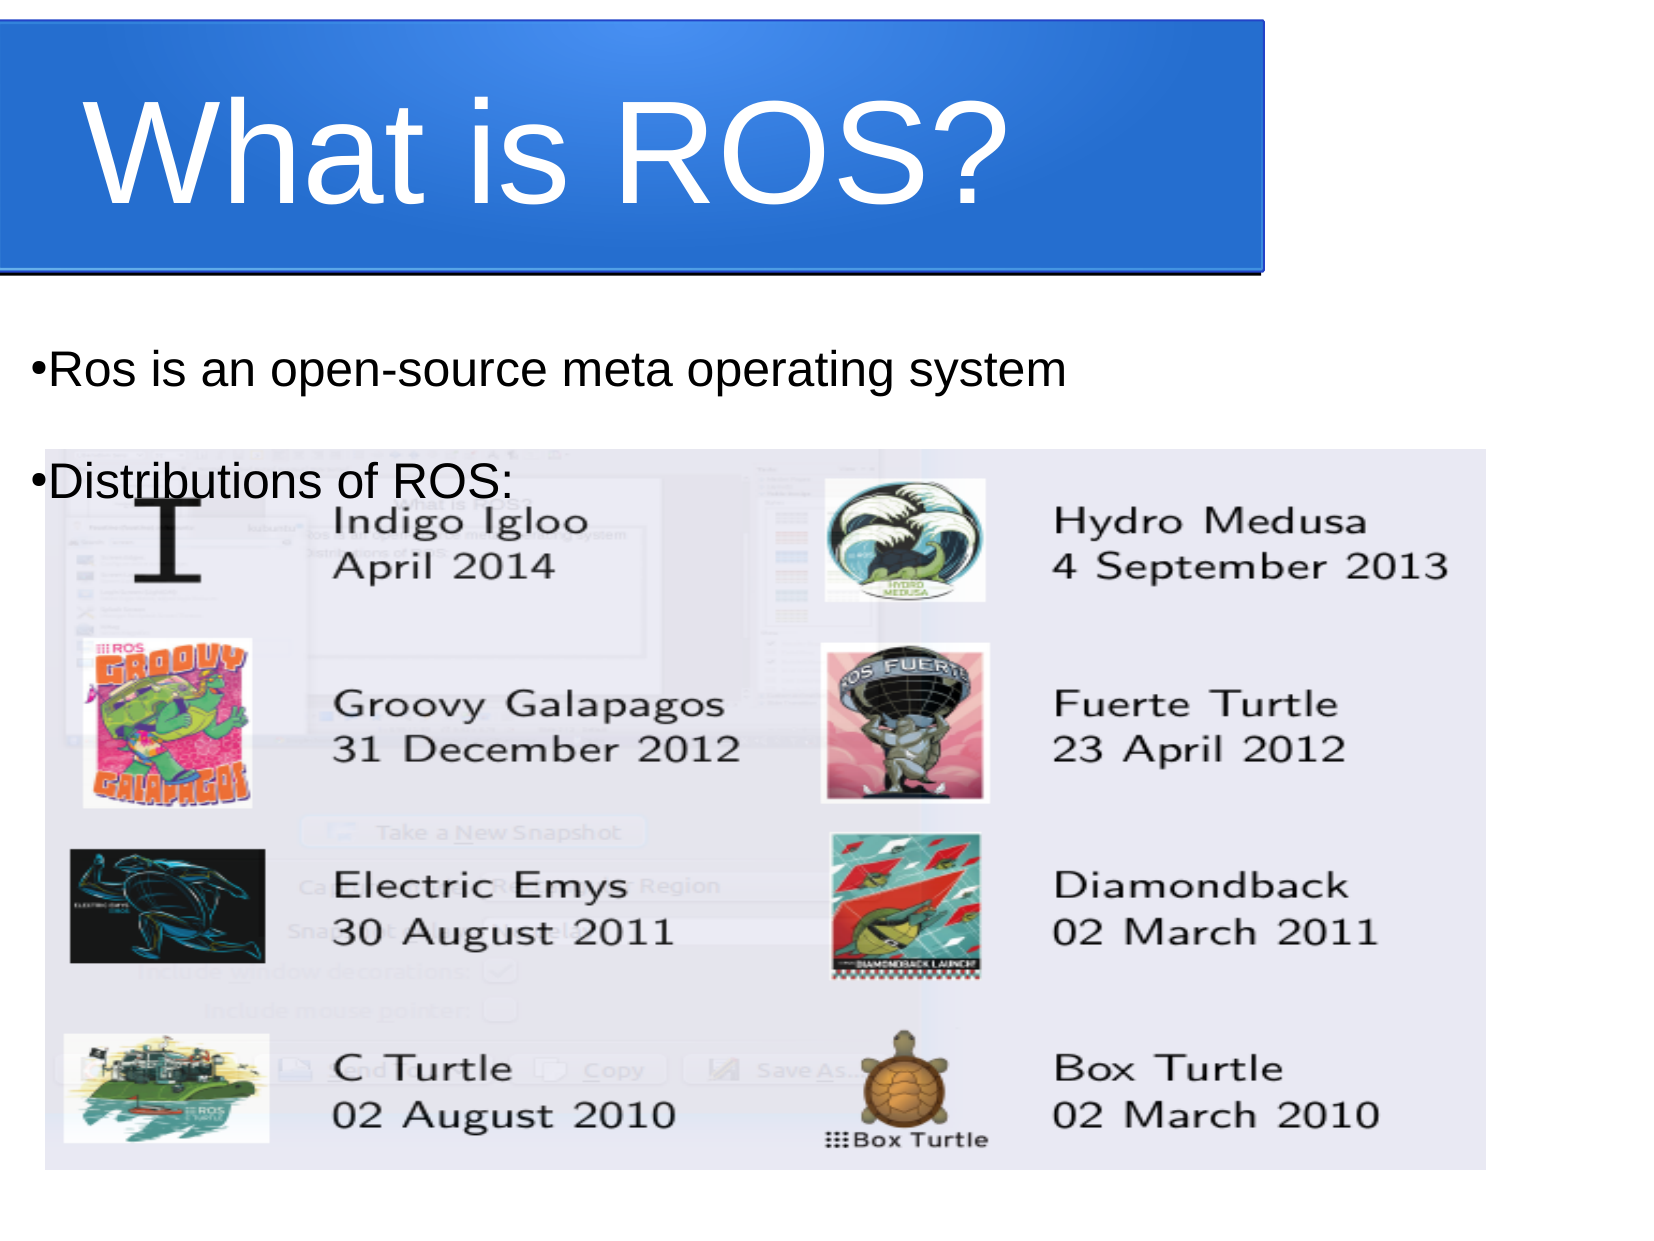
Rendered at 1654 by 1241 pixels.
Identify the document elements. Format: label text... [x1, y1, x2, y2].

subtitle Ros is an open-source meta operating system Distributions of ROS: [30, 285, 1486, 706]
picture [45, 706, 1486, 1171]
title What is ROS? [82, 49, 1250, 257]
